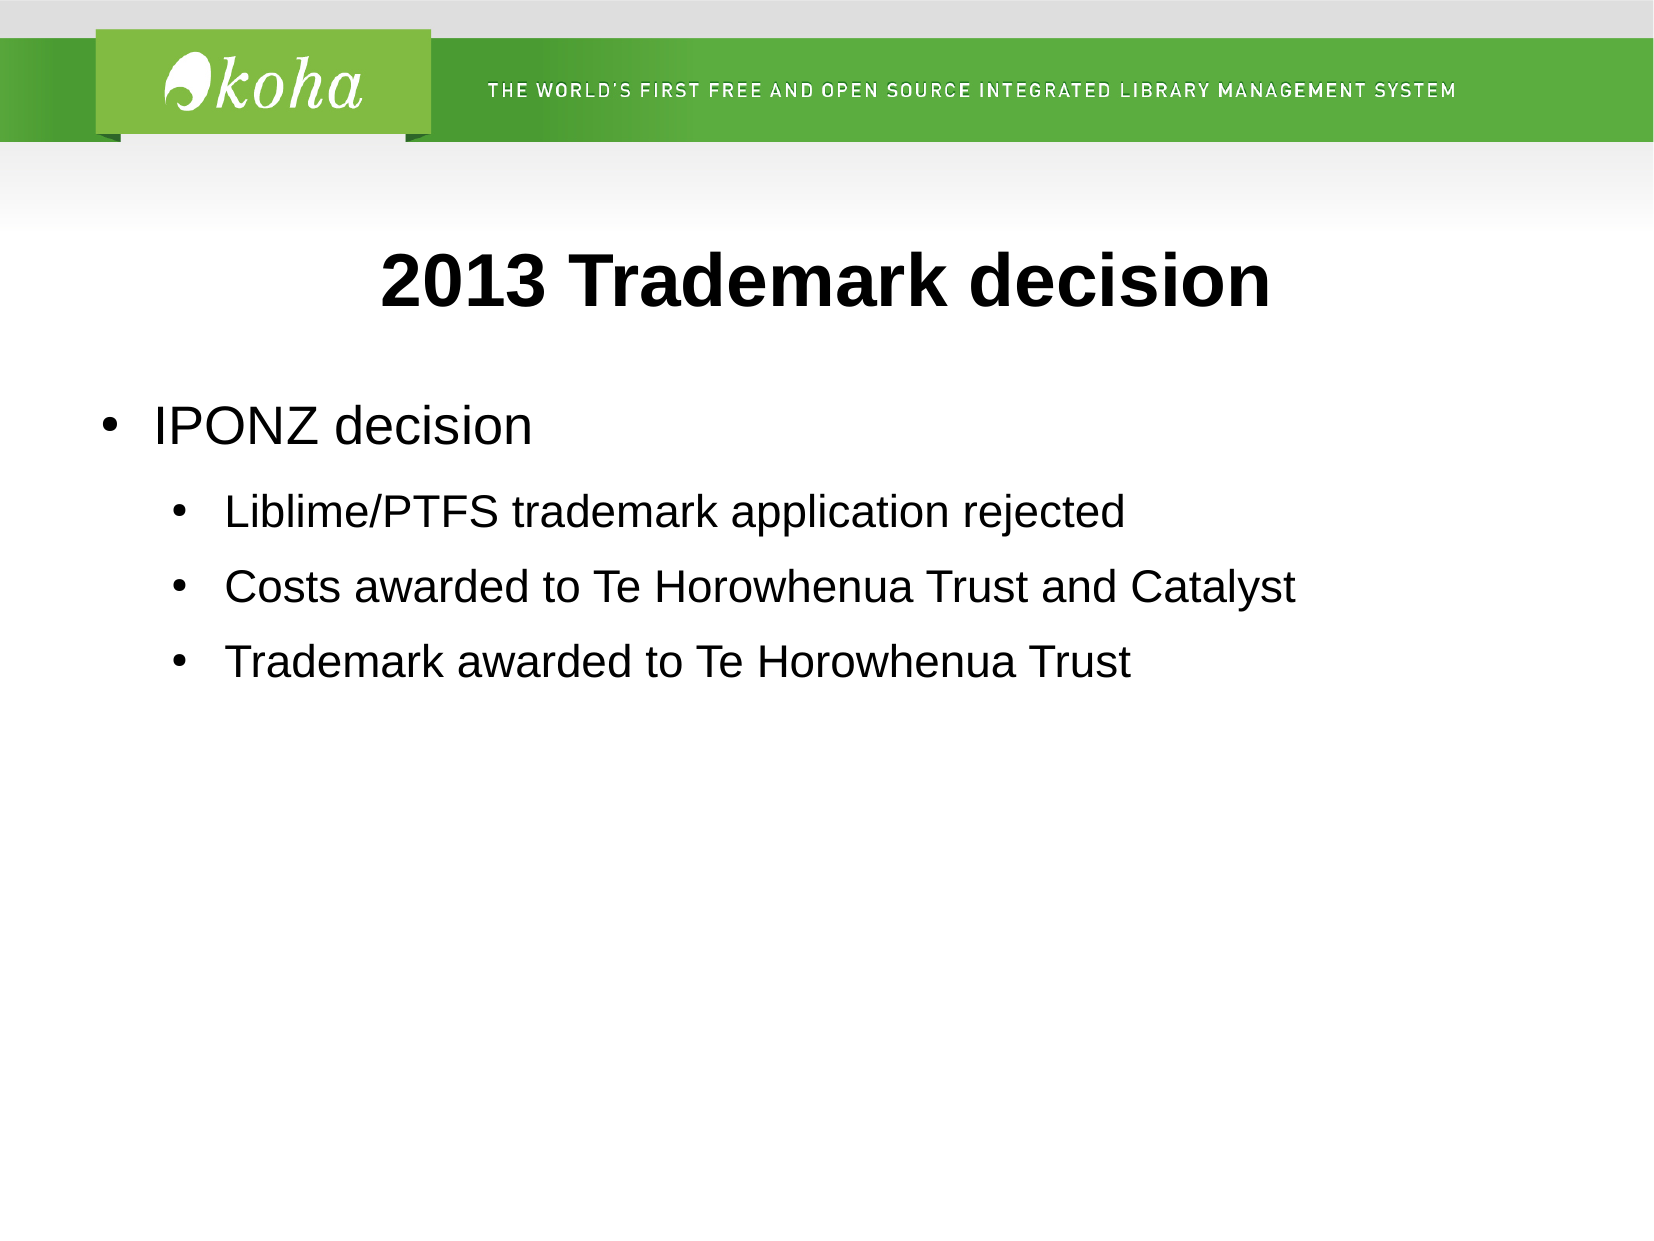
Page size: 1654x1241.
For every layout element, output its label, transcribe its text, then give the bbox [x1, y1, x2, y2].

picture [0, 0, 1654, 1241]
list IPONZ decision Liblime/PTFS trademark application rejected Costs awarded to Te Horowhenua Trust and Catalyst Trademark awarded to Te Horowhenua Trust [82, 395, 1571, 1115]
title 2013 Trademark decision [82, 177, 1571, 385]
